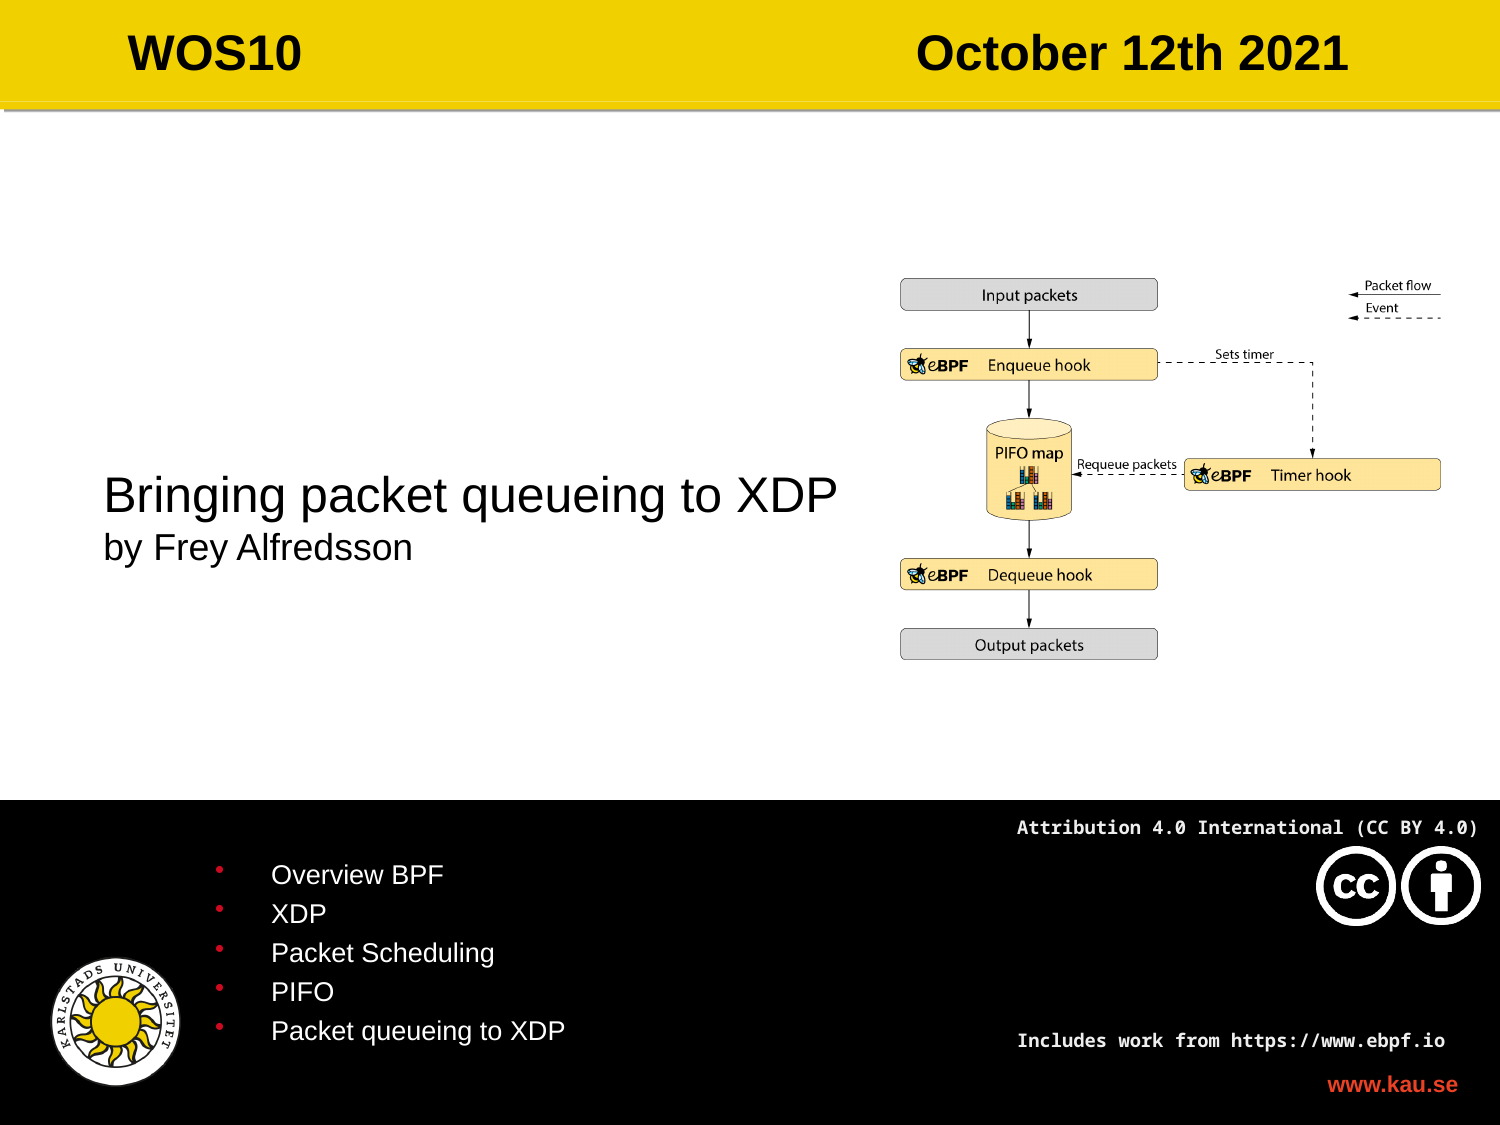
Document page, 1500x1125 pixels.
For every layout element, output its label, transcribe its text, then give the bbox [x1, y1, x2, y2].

picture [900, 278, 1441, 661]
title WOS10 October 12th 2021 [112, 0, 1388, 102]
list Overview BPF XDP Packet Scheduling PIFO Packet queueing to XDP [200, 810, 1002, 1091]
text_box Bringing packet queueing to XDP by Frey Alfredsson [88, 455, 900, 576]
text_box Attribution 4.0 International (CC BY 4.0) Includes work from https://www.ebpf.io c [1002, 806, 1500, 1124]
picture [50, 948, 181, 1095]
